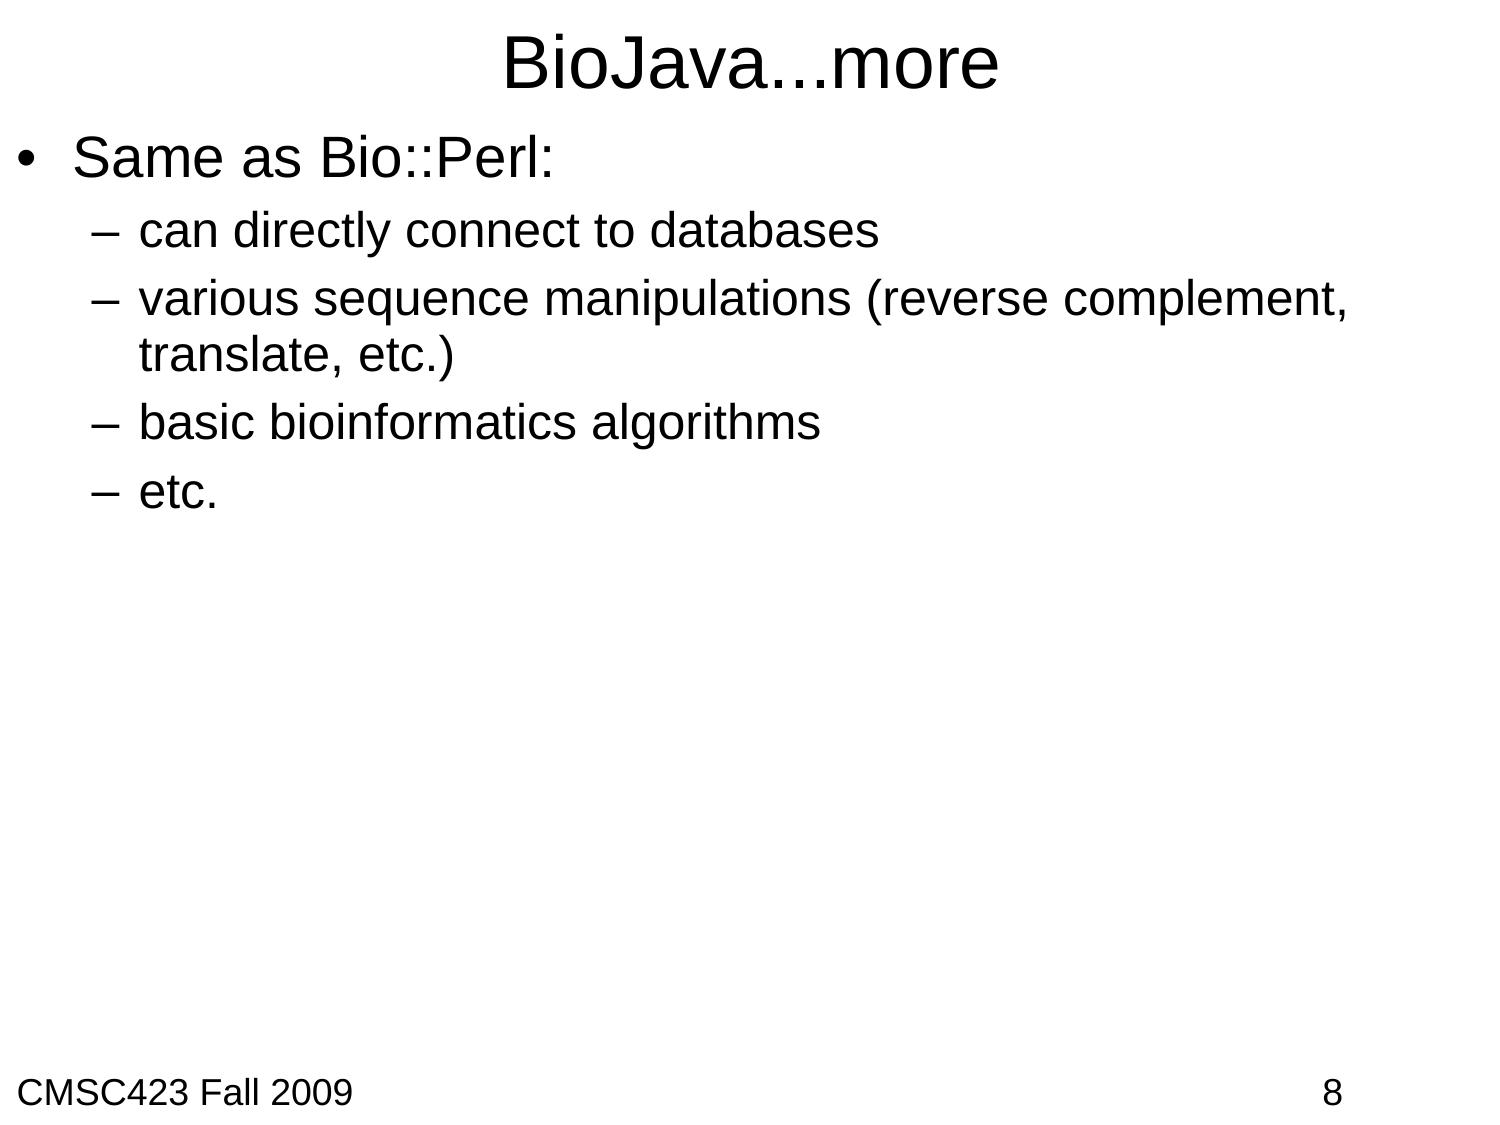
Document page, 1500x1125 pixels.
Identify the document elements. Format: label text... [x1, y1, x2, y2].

title BioJava...more [19, 9, 1485, 116]
list Same as Bio::Perl: can directly connect to databases various sequence manipulations (reverse complement, translate, etc.) basic bioinformatics algorithms etc. [16, 124, 1485, 1072]
